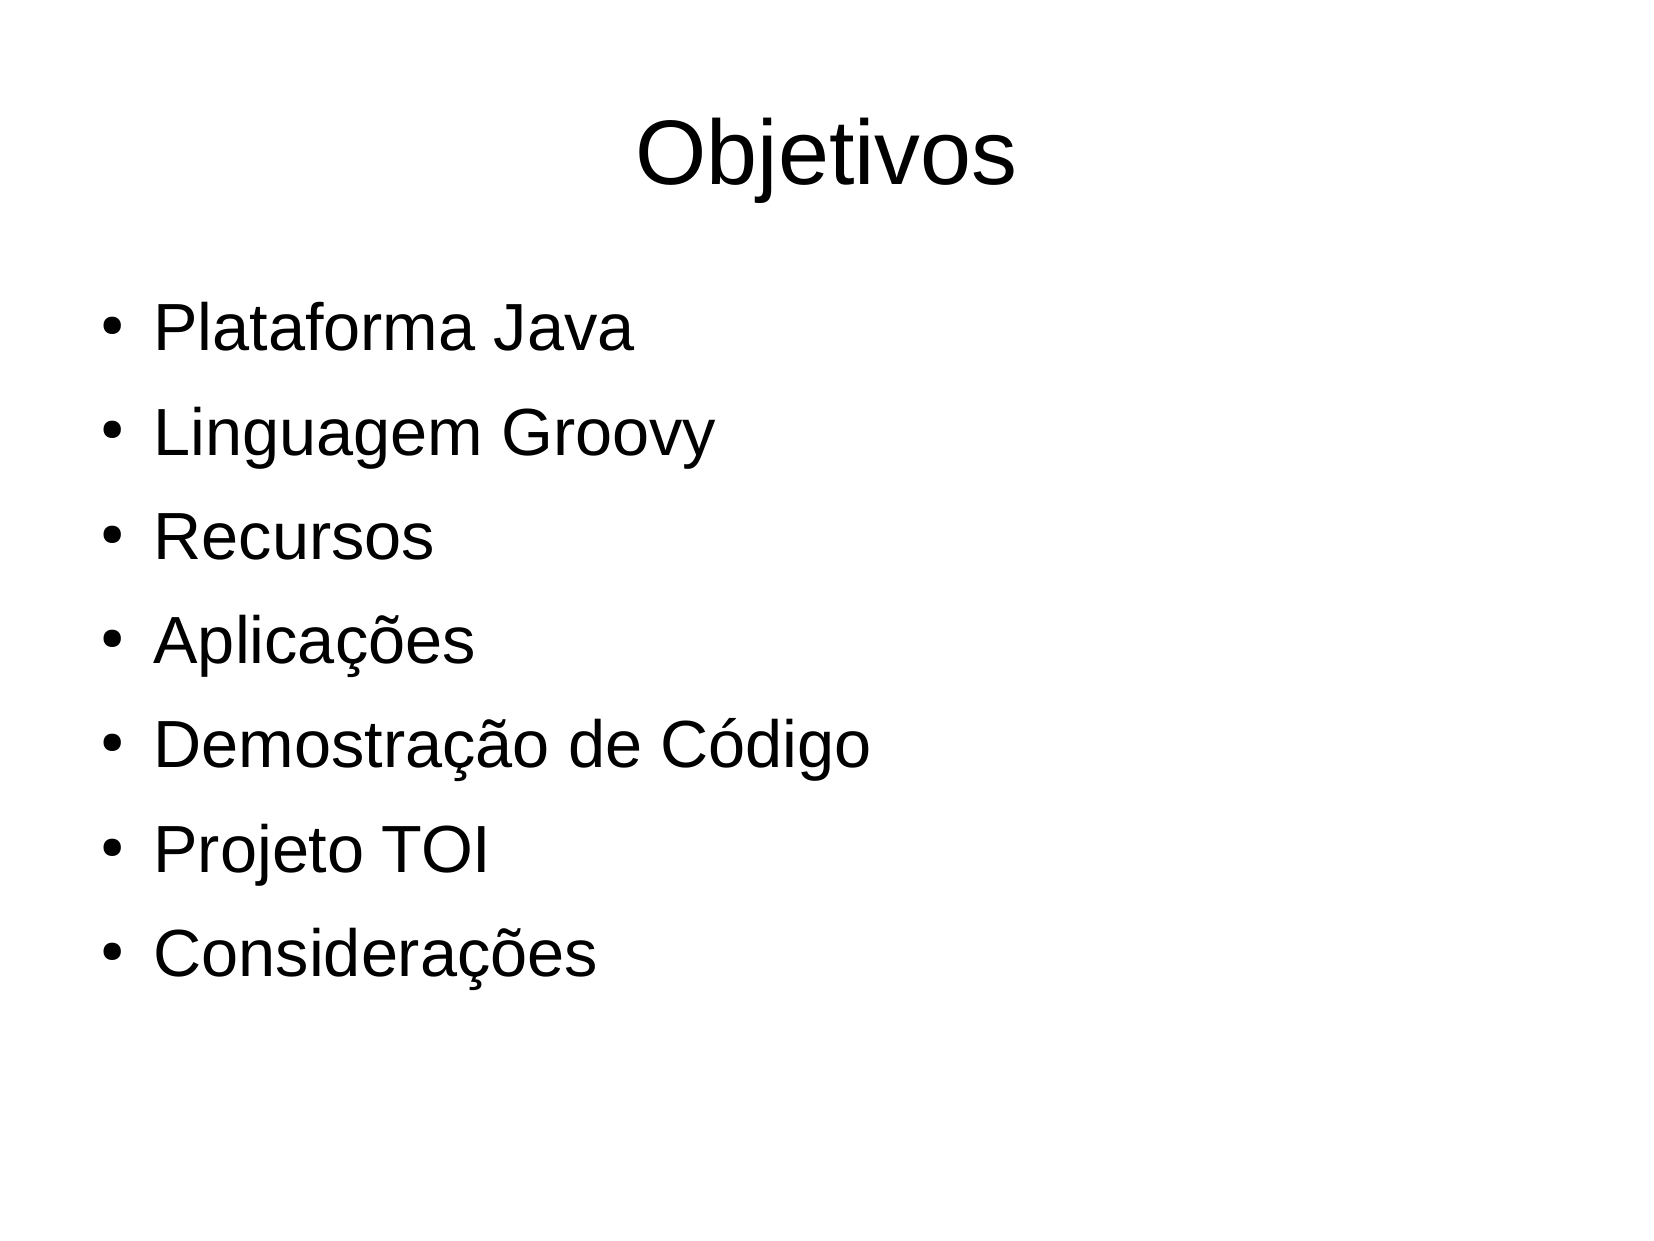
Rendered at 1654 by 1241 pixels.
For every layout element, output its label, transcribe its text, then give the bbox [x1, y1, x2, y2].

list Plataforma Java Linguagem Groovy Recursos Aplicações Demostração de Código Projeto TOI Considerações [82, 290, 1571, 1010]
title Objetivos [82, 49, 1571, 257]
